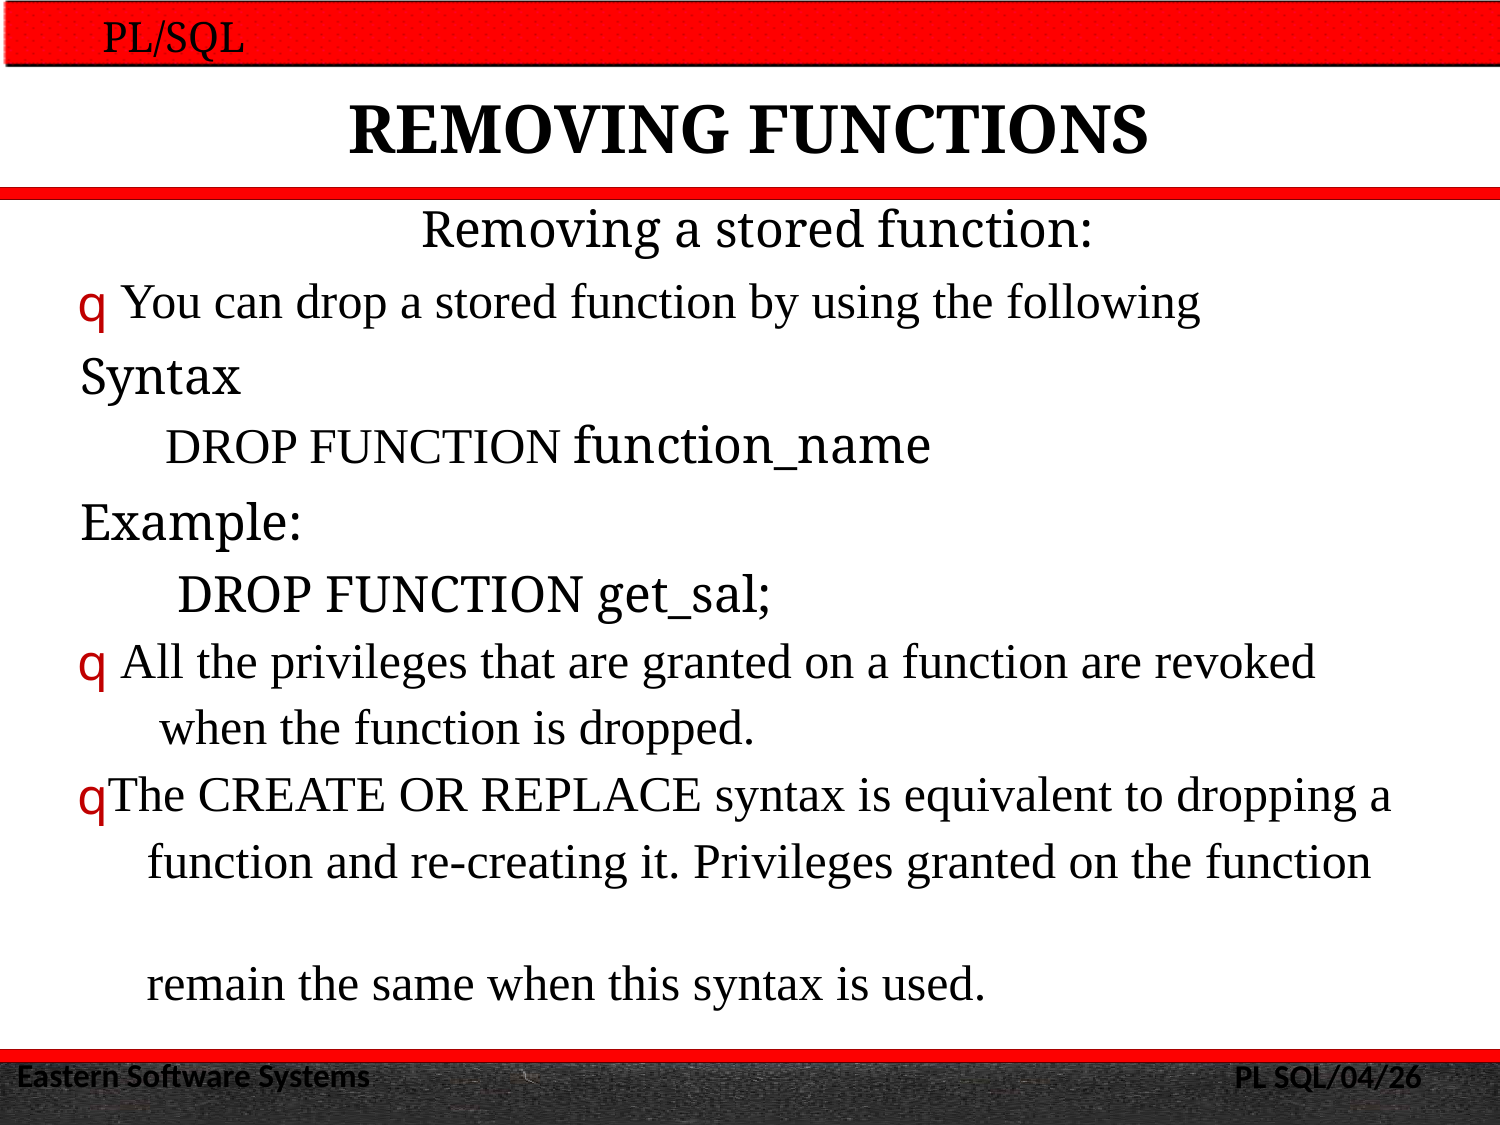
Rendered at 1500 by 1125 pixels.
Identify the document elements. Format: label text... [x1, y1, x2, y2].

picture [288, 0, 1500, 69]
picture [0, 187, 1500, 200]
text_box DROP FUNCTION get_sal; [162, 561, 1334, 625]
text_box Removing a stored function: You can drop a stored function by using the following Syntax Example: All the privileges that are granted on a function are revoked when the function is dropped. The CREATE OR REPLACE syntax is equivalent to dropping a function and re-creating it. Privileges granted on the function remain the same when this syntax is used. [74, 192, 1438, 1013]
picture [0, 1050, 1500, 1125]
text_box DROP FUNCTION function_name [150, 412, 1322, 475]
text_box REMOVING FUNCTIONS [0, 75, 1500, 181]
picture [0, 0, 87, 69]
text_box Eastern Software Systems [2, 1054, 386, 1103]
text_box PL SQL/04/26 [379, 1056, 1500, 1125]
text_box PL/SQL [87, 0, 288, 72]
